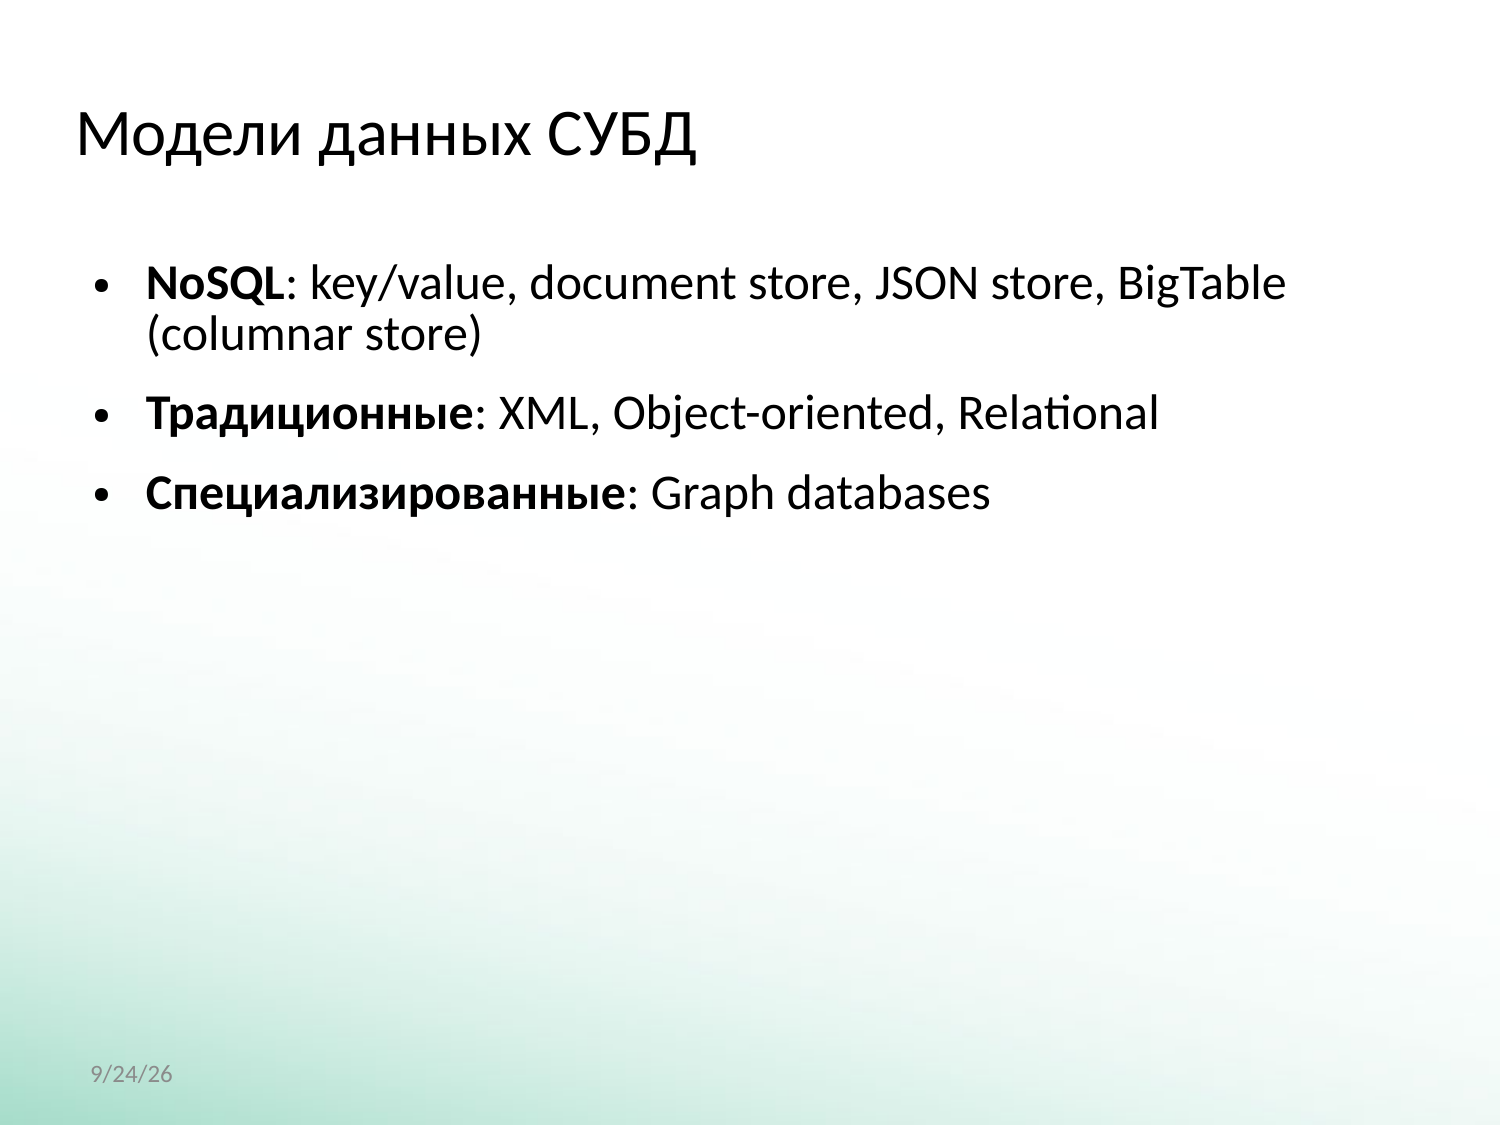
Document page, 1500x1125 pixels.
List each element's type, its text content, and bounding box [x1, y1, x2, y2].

title Модели данных СУБД [75, 45, 1425, 233]
list NoSQL: key/value, document store, JSON store, BigTable (columnar store) Традиционные: XML, Object-oriented, Relational Специализированные: Graph databases [75, 262, 1425, 1005]
picture [0, 0, 1500, 1125]
